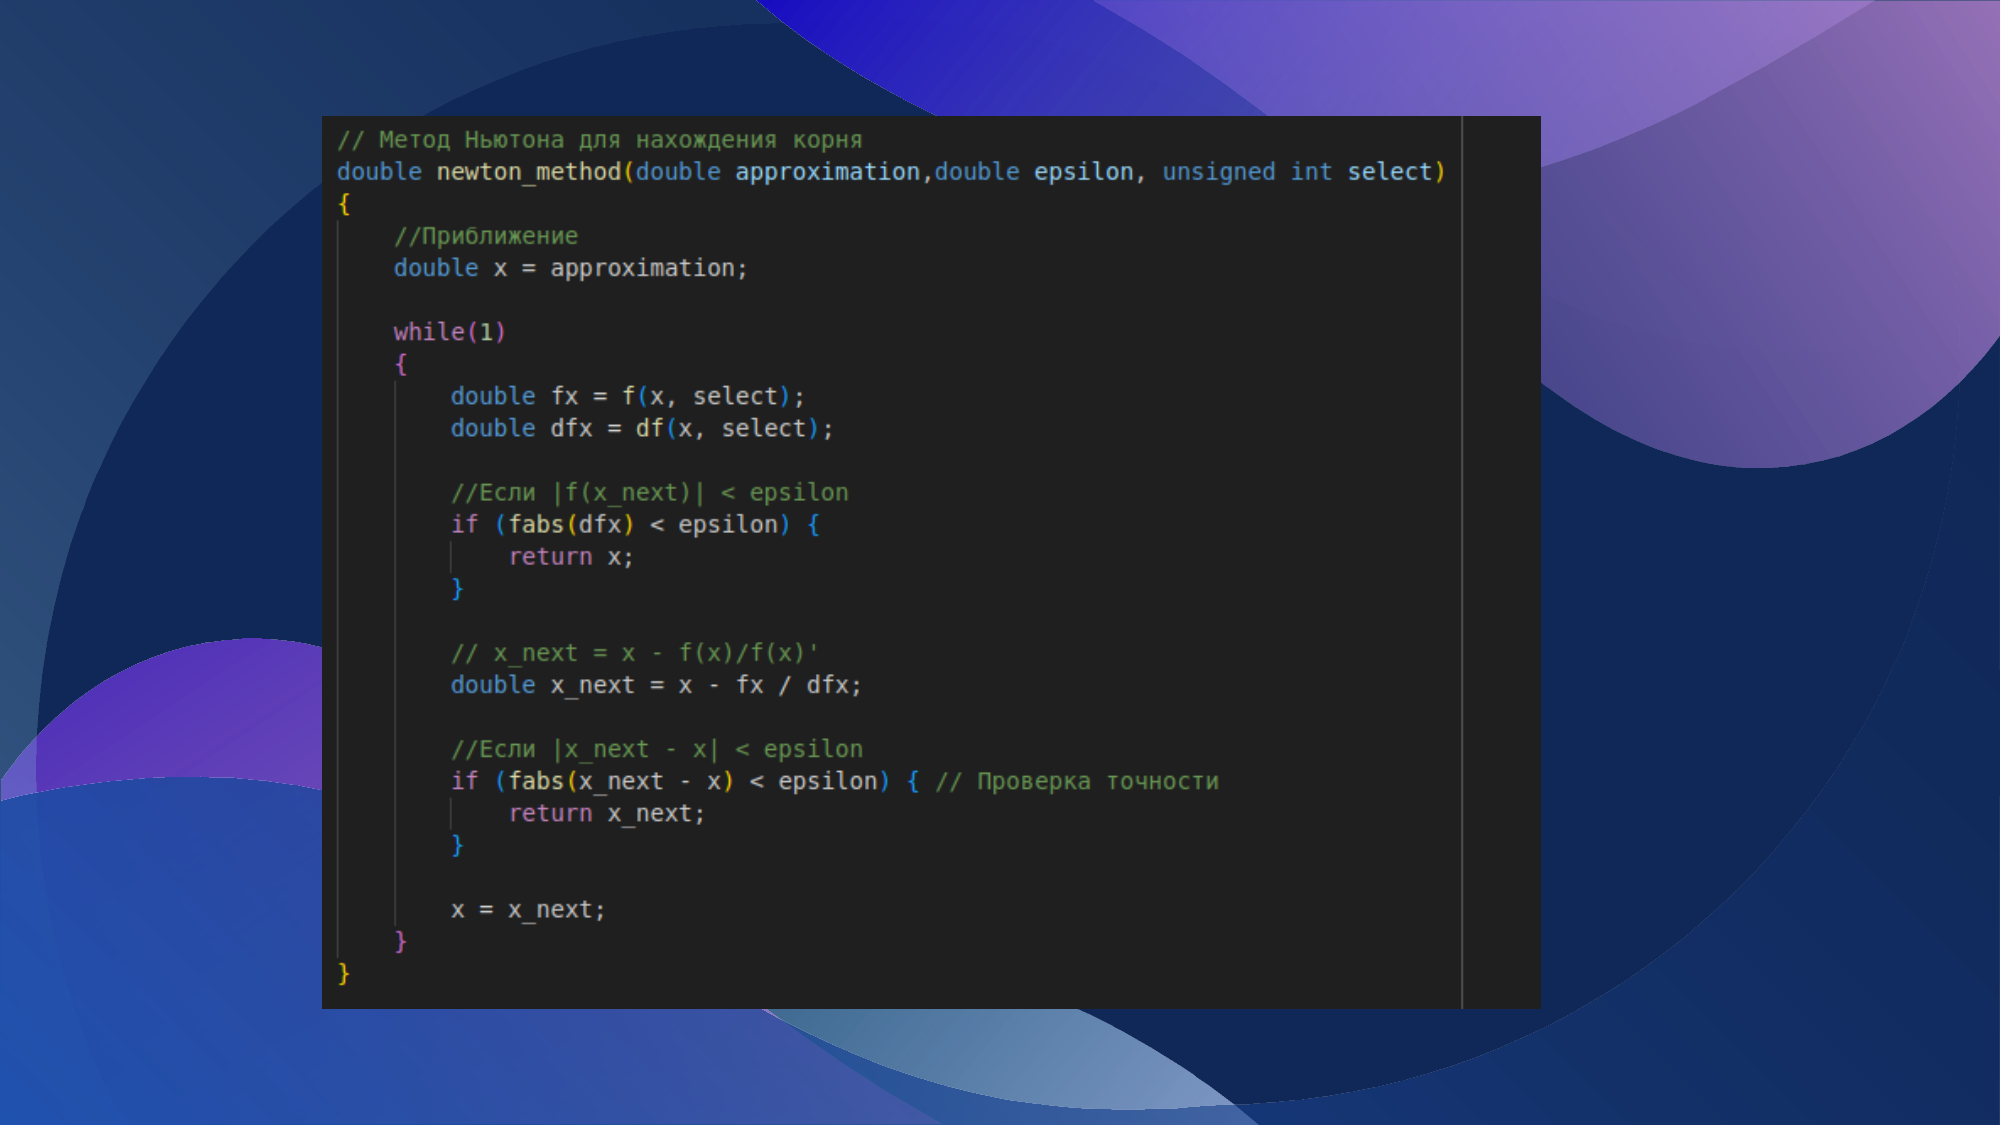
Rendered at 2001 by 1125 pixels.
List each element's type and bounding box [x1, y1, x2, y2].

picture [322, 116, 1541, 1009]
